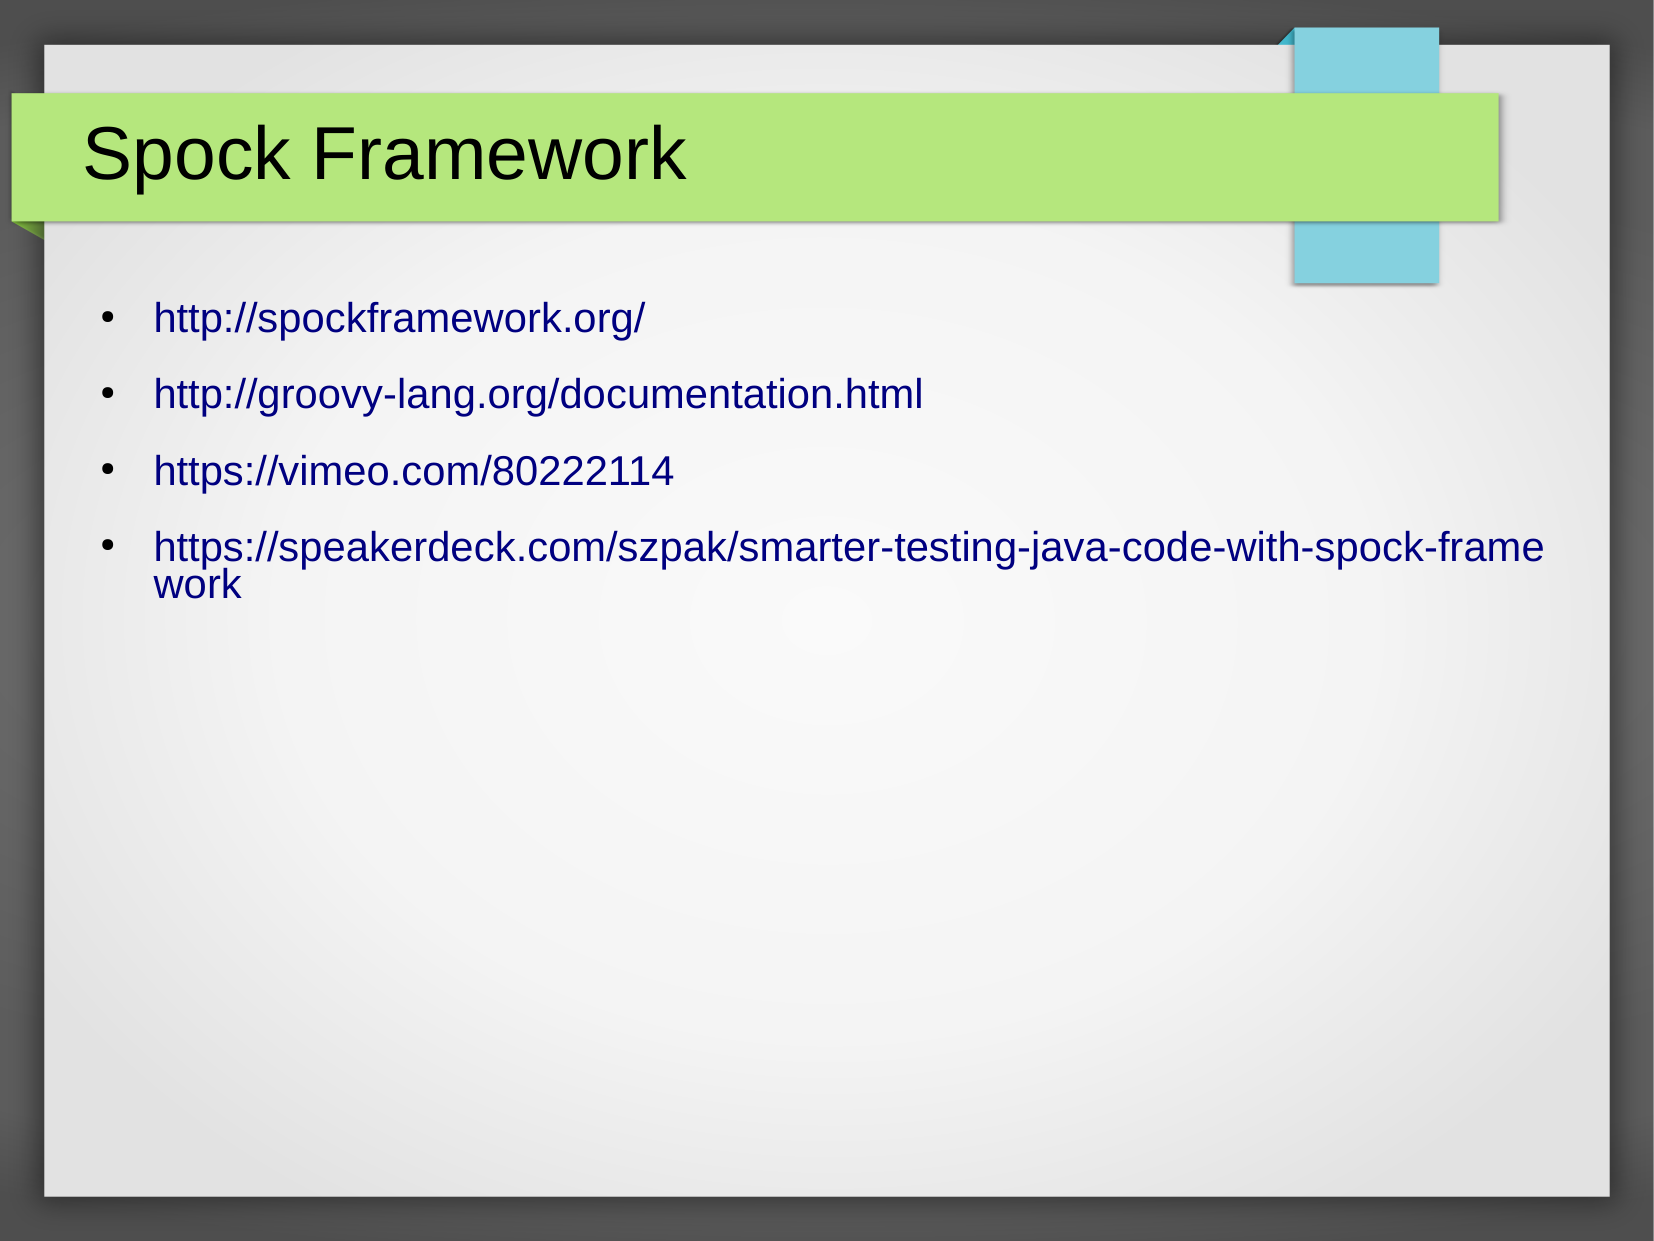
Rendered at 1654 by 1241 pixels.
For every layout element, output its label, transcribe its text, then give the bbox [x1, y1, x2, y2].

picture [0, 0, 1654, 1241]
title Spock Framework [82, 94, 1264, 213]
list http://spockframework.org/ http://groovy-lang.org/documentation.html https://vimeo.com/80222114 https://speakerdeck.com/szpak/smarter-testing-java-code-with-spock-framework [82, 295, 1571, 1015]
